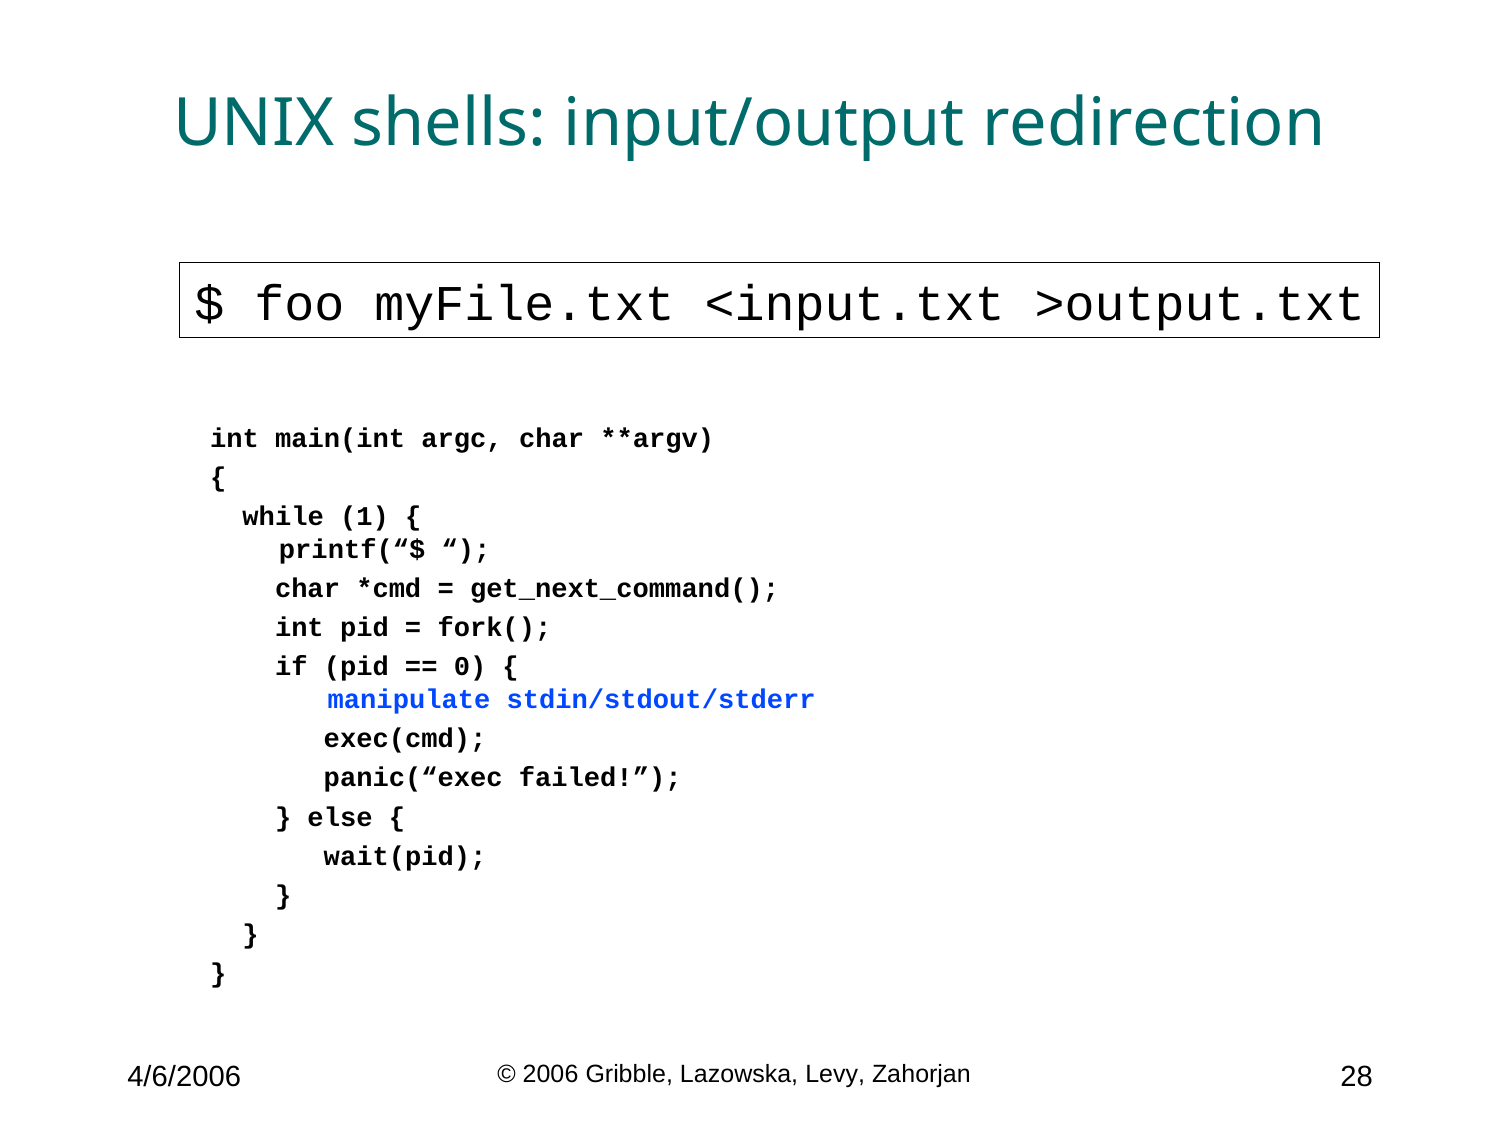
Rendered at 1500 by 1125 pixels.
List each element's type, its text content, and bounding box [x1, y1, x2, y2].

list int main(int argc, char **argv) { while (1) { printf(“$ “); char *cmd = get_next_command(); int pid = fork(); if (pid == 0) { manipulate stdin/stdout/stderr exec(cmd); panic(“exec failed!”); } else { wait(pid); } } } [195, 412, 1283, 1000]
text_box $ foo myFile.txt <input.txt >output.txt [179, 262, 1380, 338]
title UNIX shells: input/output redirection [112, 62, 1388, 175]
